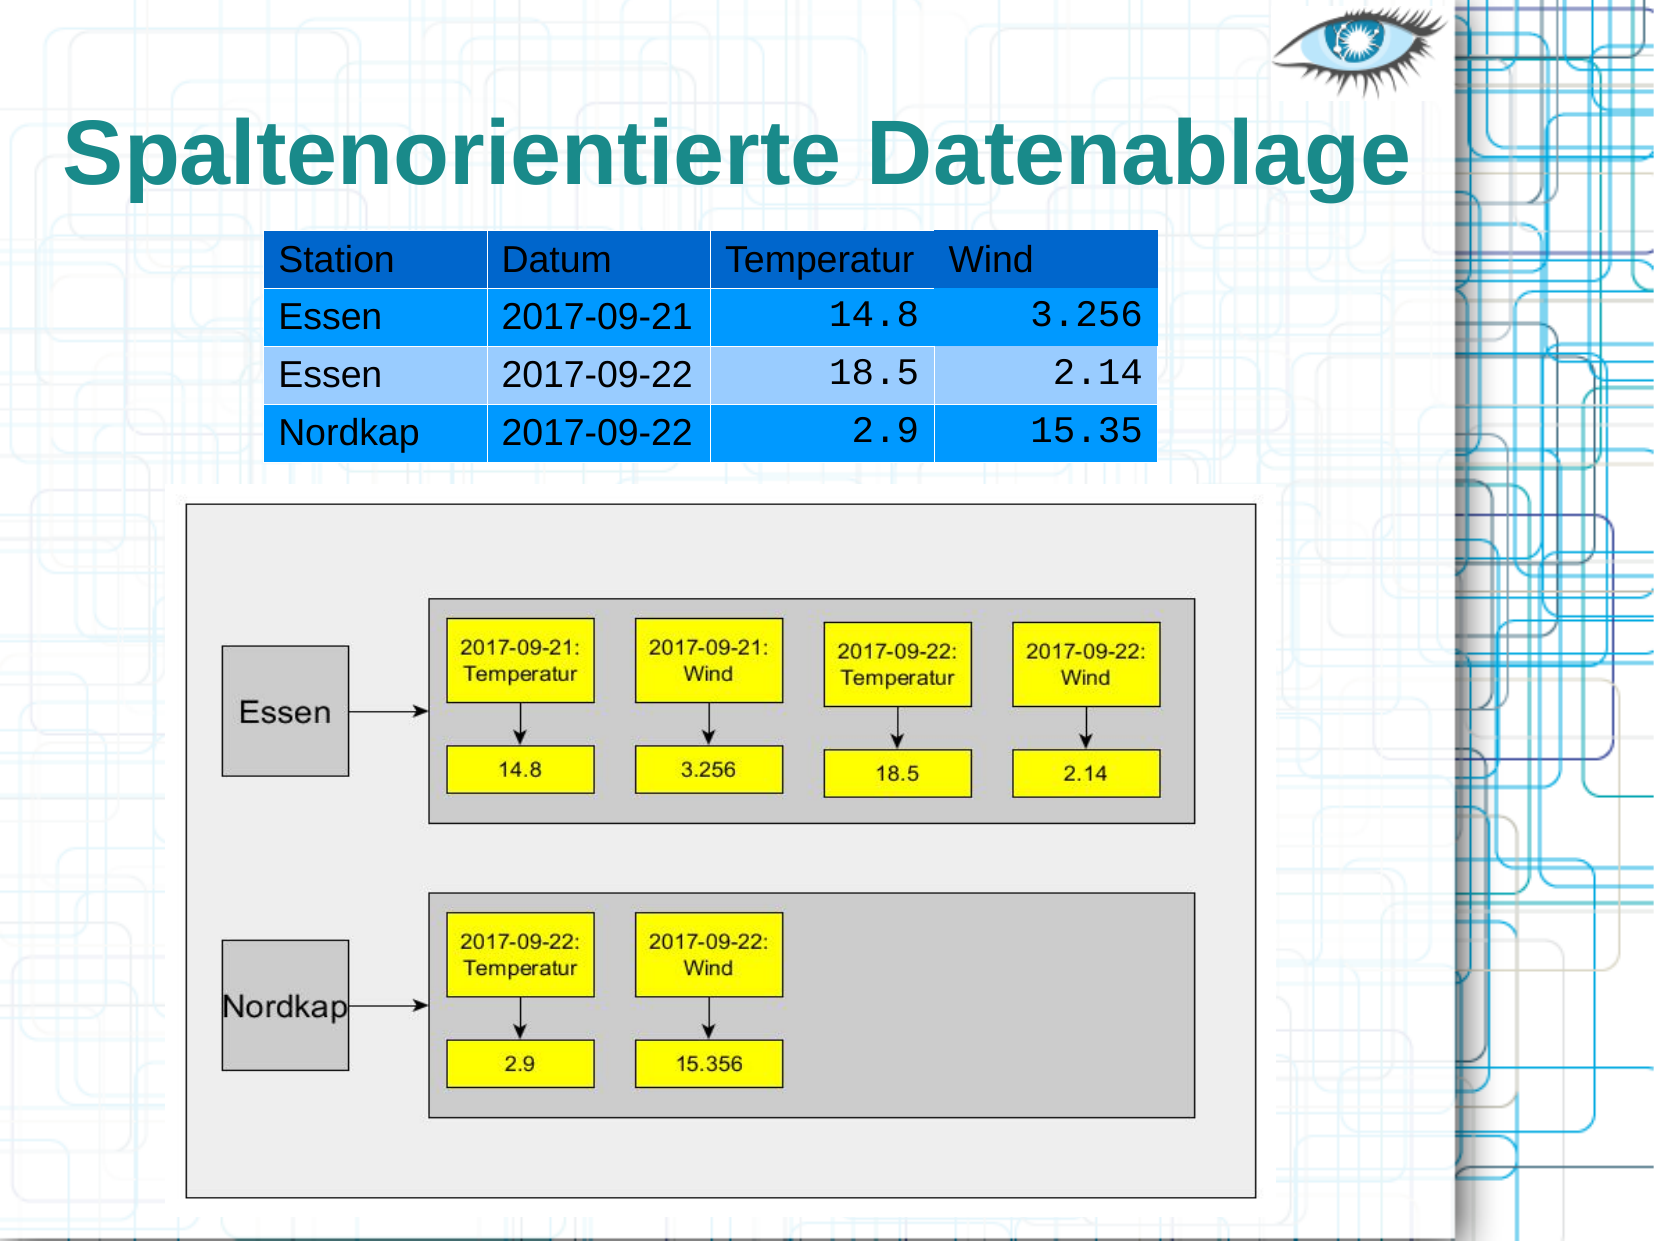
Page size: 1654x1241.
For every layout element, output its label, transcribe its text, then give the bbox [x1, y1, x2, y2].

table_cell 14.8 [711, 289, 934, 346]
table_cell 15.35 [935, 405, 1157, 462]
table_header Temperatur [711, 231, 934, 288]
table_cell 2.14 [935, 346, 1157, 404]
table_header Station [264, 231, 487, 288]
table_cell 2017-09-21 [488, 289, 710, 346]
table_cell 18.5 [711, 347, 934, 404]
table_cell 2.9 [711, 405, 934, 462]
table_header Wind [934, 230, 1158, 288]
table_cell Essen [264, 347, 487, 404]
table_cell Essen [264, 289, 487, 346]
title Spaltenorientierte Datenablage [59, 49, 1418, 257]
picture [0, 0, 1654, 1241]
table_cell Nordkap [264, 405, 487, 462]
table_cell 3.256 [934, 288, 1158, 346]
table_cell 2017-09-22 [488, 347, 710, 404]
table_header Datum [488, 231, 710, 288]
table_cell 2017-09-22 [488, 405, 710, 462]
